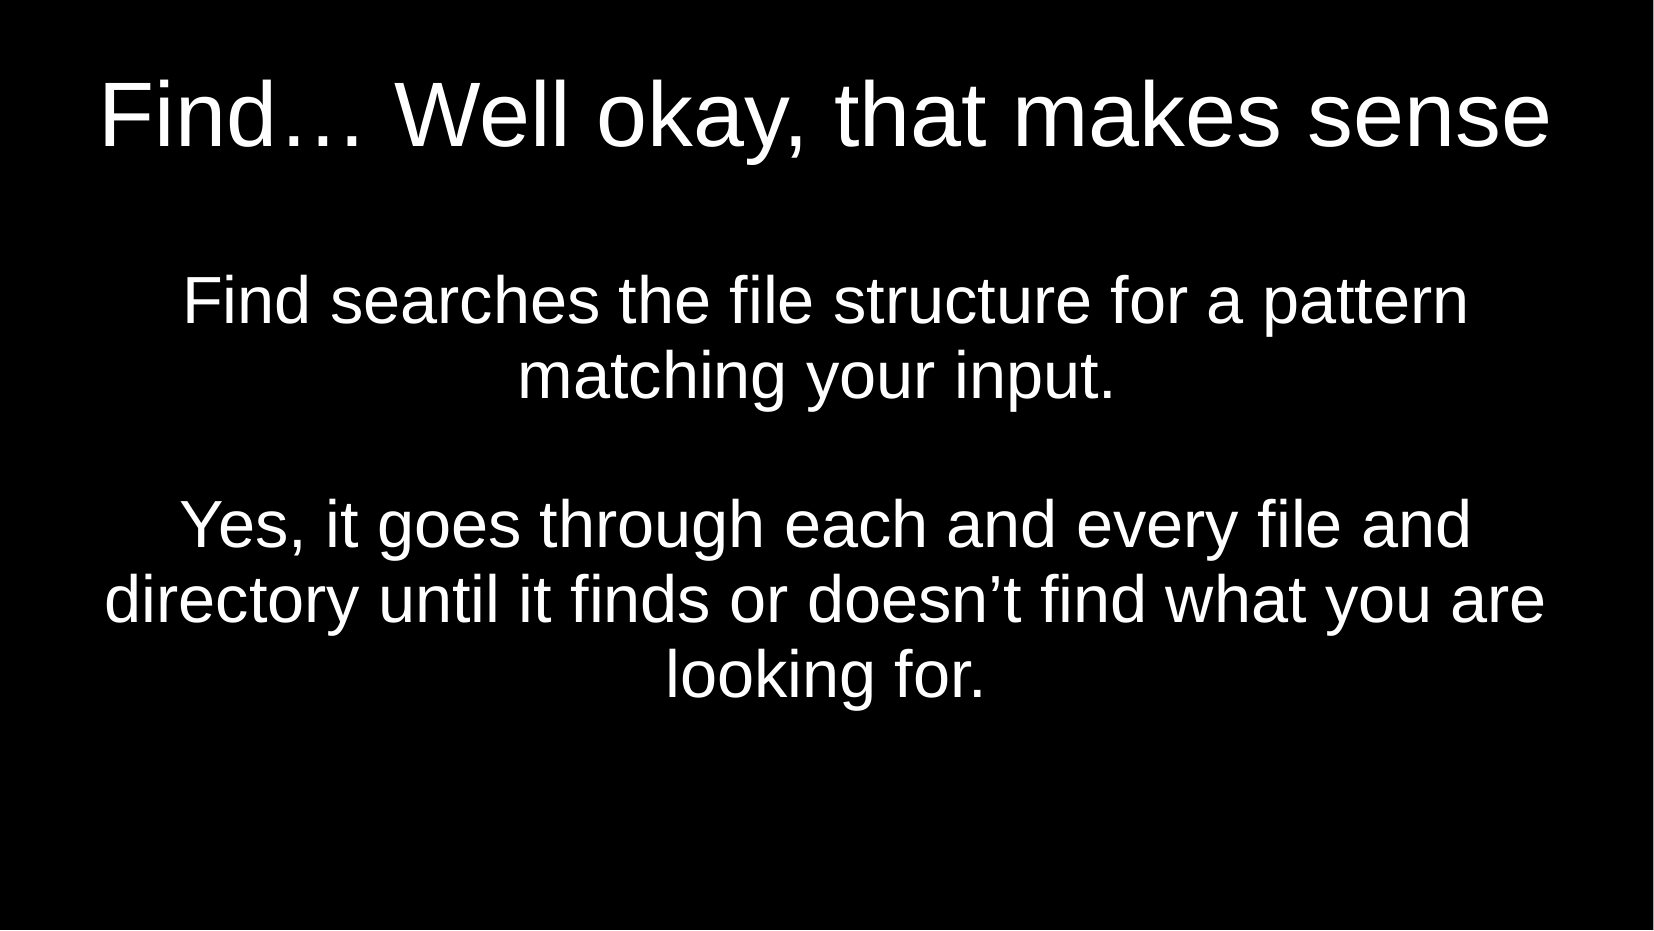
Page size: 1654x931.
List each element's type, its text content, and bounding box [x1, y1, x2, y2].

subtitle Find searches the file structure for a pattern matching your input. Yes, it goes through each and every file and directory until it finds or doesn’t find what you are looking for. [82, 217, 1571, 758]
title Find… Well okay, that makes sense [82, 37, 1571, 193]
